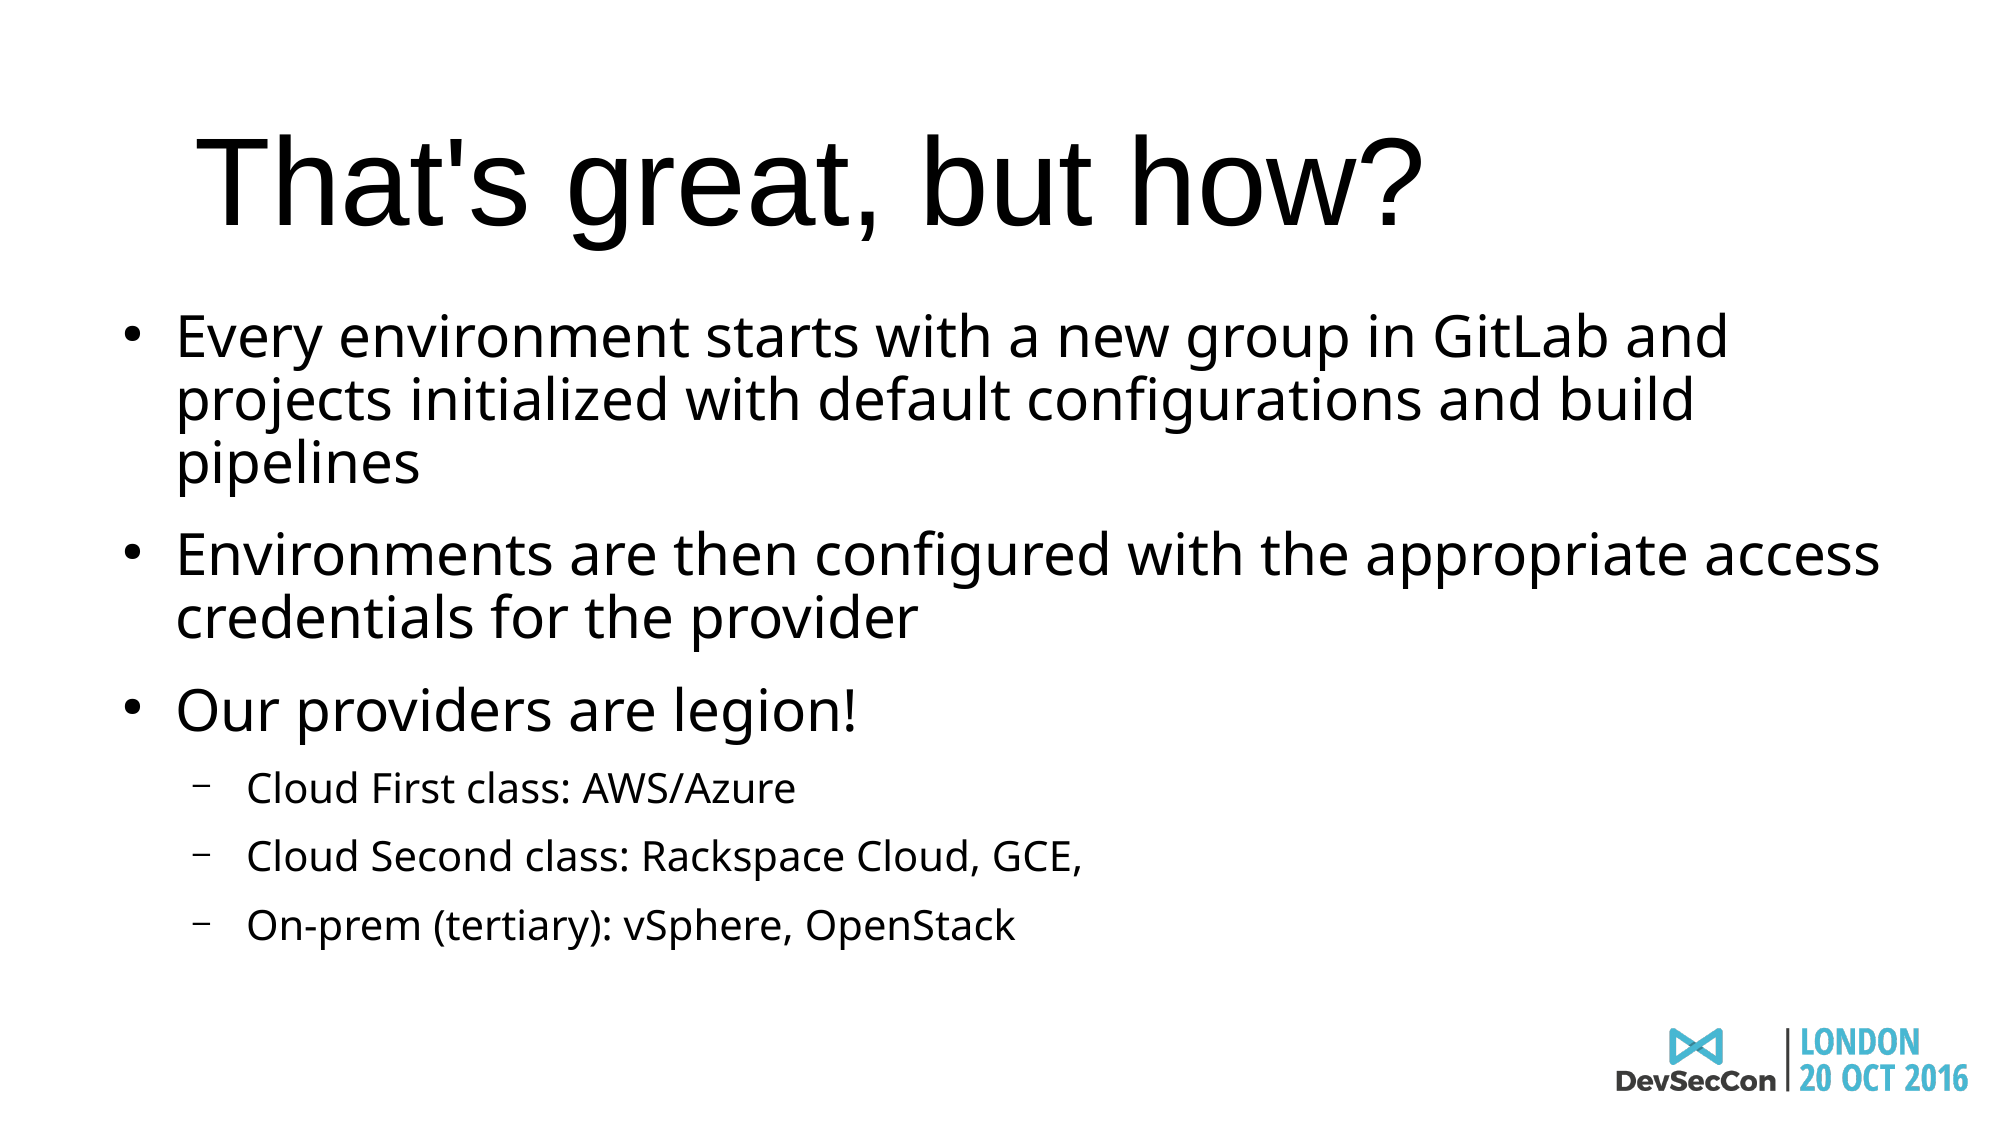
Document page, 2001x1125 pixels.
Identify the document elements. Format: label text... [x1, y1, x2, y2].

picture [1609, 1014, 1979, 1105]
text_box That's great, but how? [180, 104, 1443, 260]
title [89, 59, 1910, 278]
list Every environment starts with a new group in GitLab and projects initialized with default configurations and build pipelines Environments are then configured with the appropriate access credentials for the provider Our providers are legion! Cloud First class: AWS/Azure Cloud Second class: Rackspace Cloud, GCE, On-prem (tertiary): vSphere, OpenStack [89, 299, 1910, 1014]
